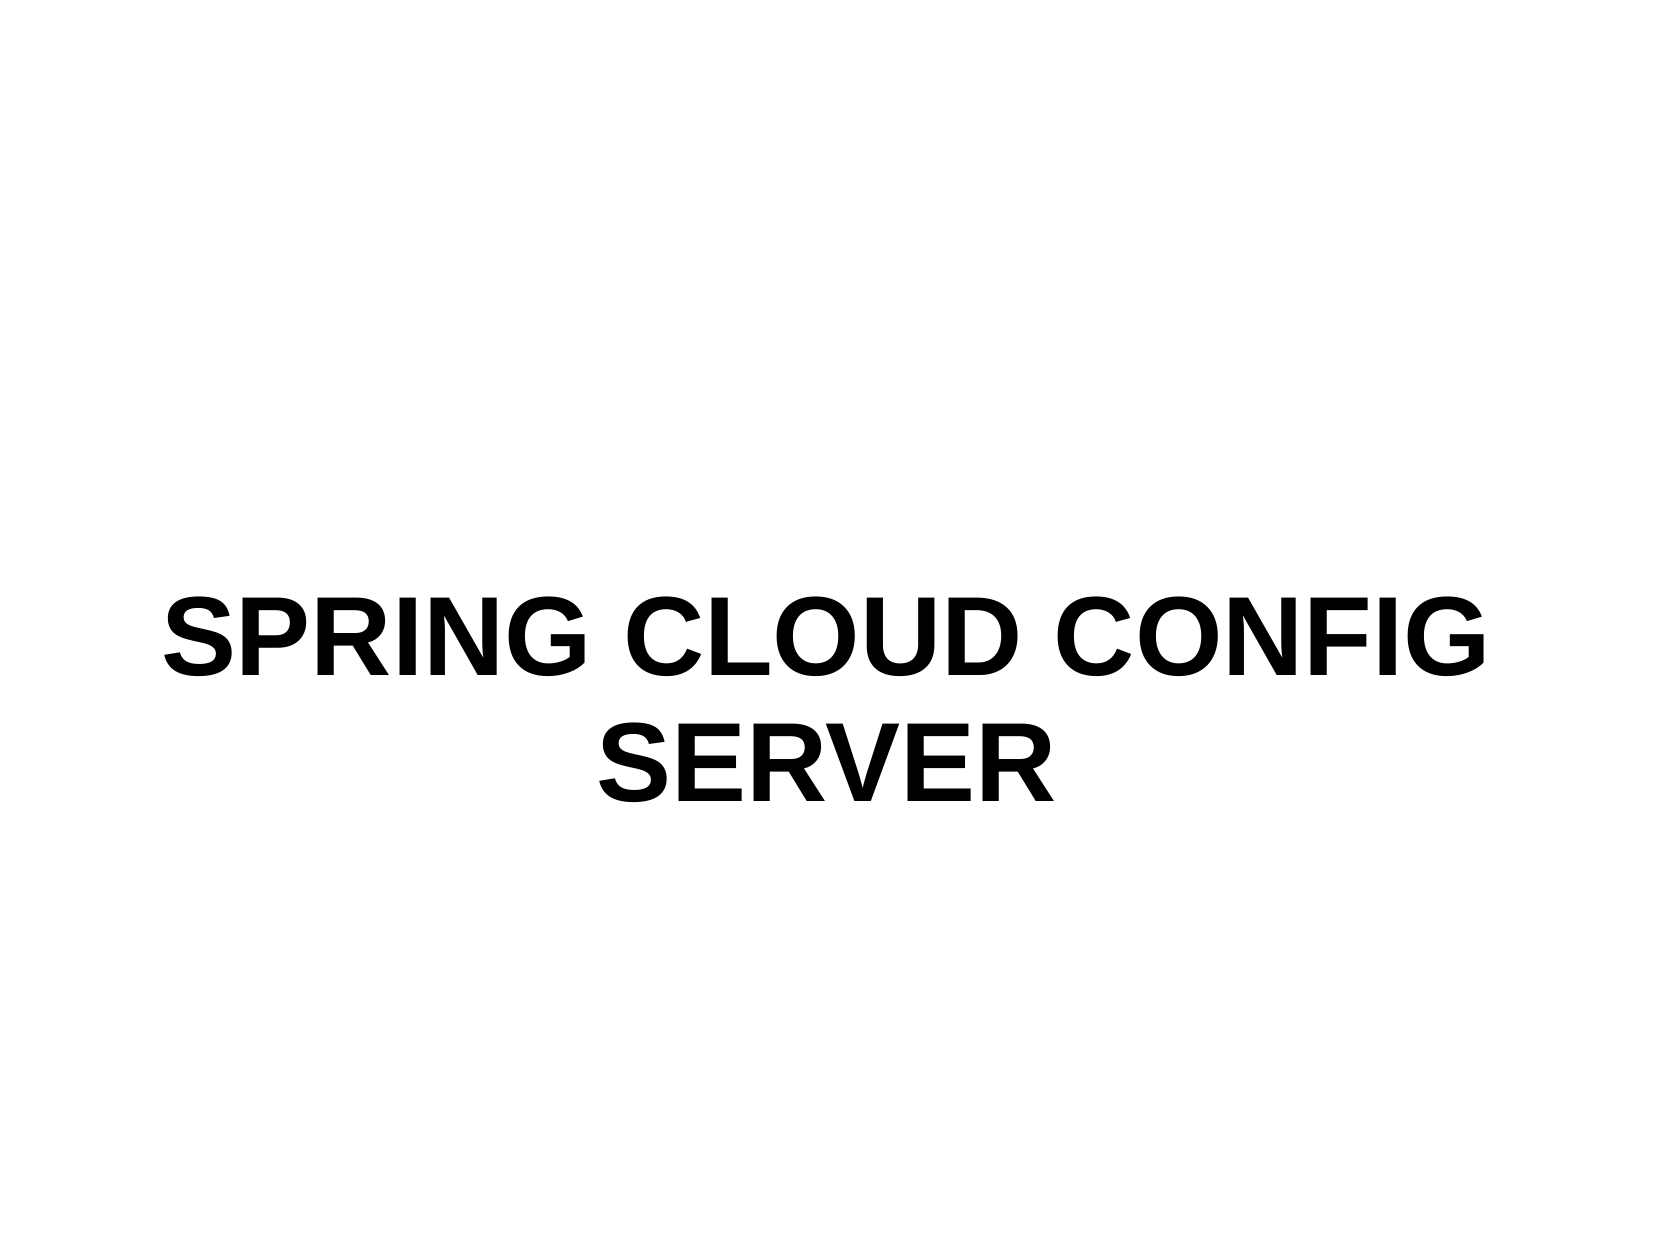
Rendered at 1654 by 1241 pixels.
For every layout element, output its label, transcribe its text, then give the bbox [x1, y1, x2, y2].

subtitle SPRING CLOUD CONFIG SERVER [82, 290, 1571, 1109]
